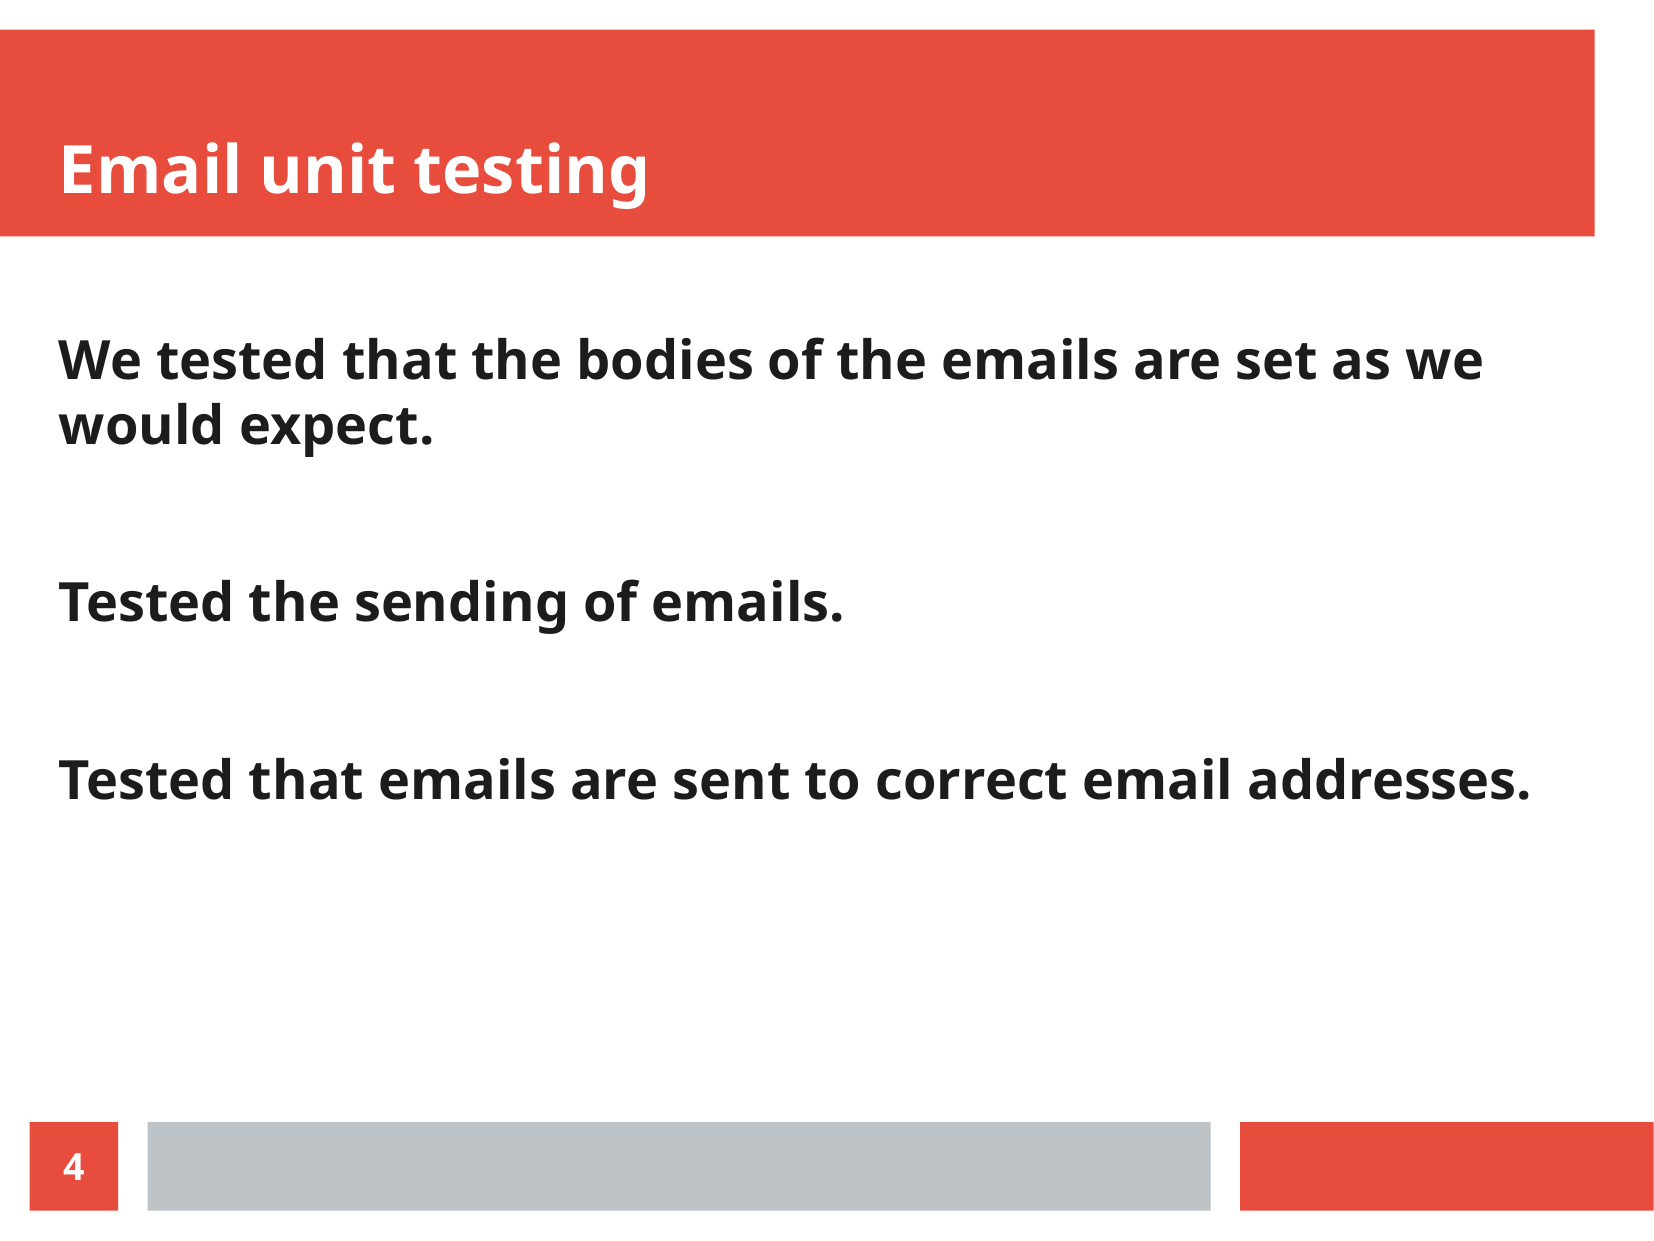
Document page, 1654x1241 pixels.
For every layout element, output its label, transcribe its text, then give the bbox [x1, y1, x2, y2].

text_box [29, 1122, 119, 1211]
title Email unit testing [59, 59, 1595, 207]
list We tested that the bodies of the emails are set as we would expect. Tested the sending of emails. Tested that emails are sent to correct email addresses. [59, 324, 1565, 1093]
